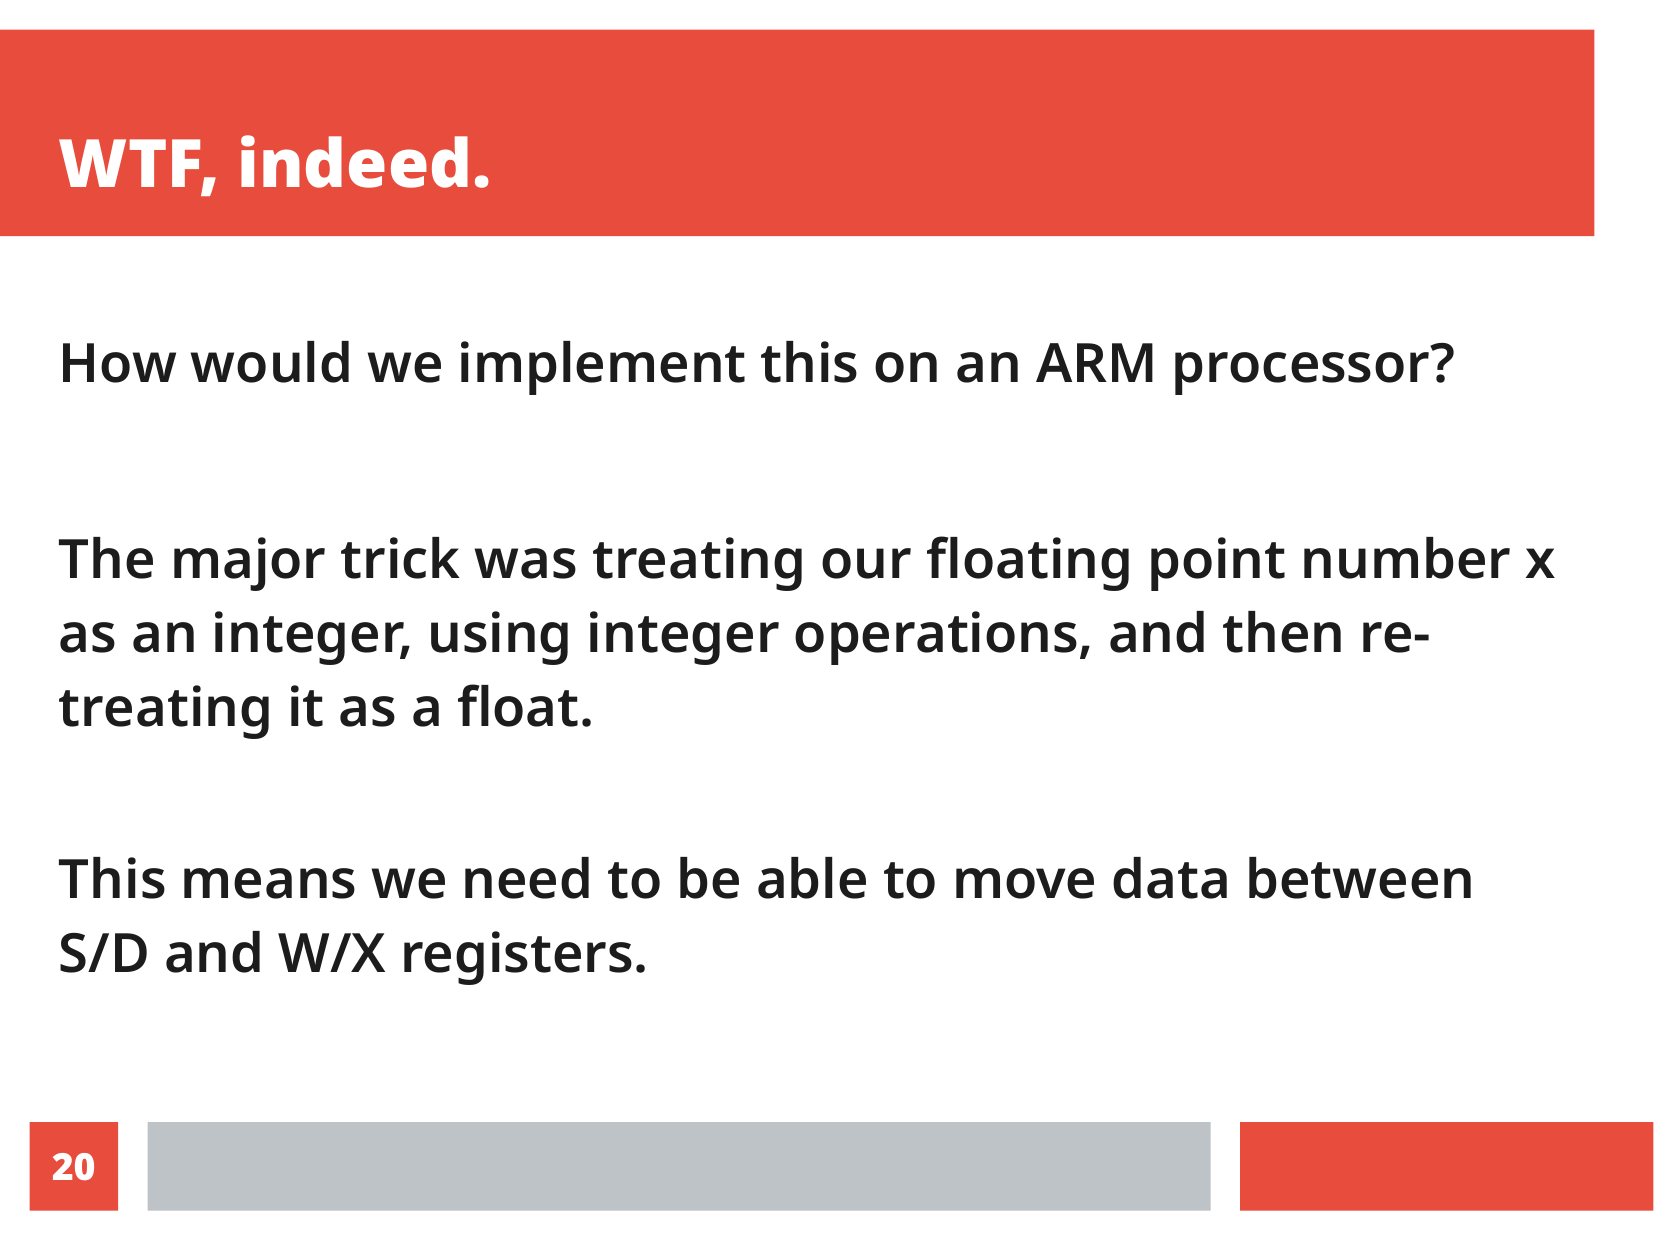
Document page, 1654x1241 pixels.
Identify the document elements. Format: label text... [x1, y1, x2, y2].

title WTF, indeed. [59, 59, 1595, 207]
list How would we implement this on an ARM processor? The major trick was treating our floating point number x as an integer, using integer operations, and then re-treating it as a float. This means we need to be able to move data between S/D and W/X registers. [59, 324, 1565, 1093]
